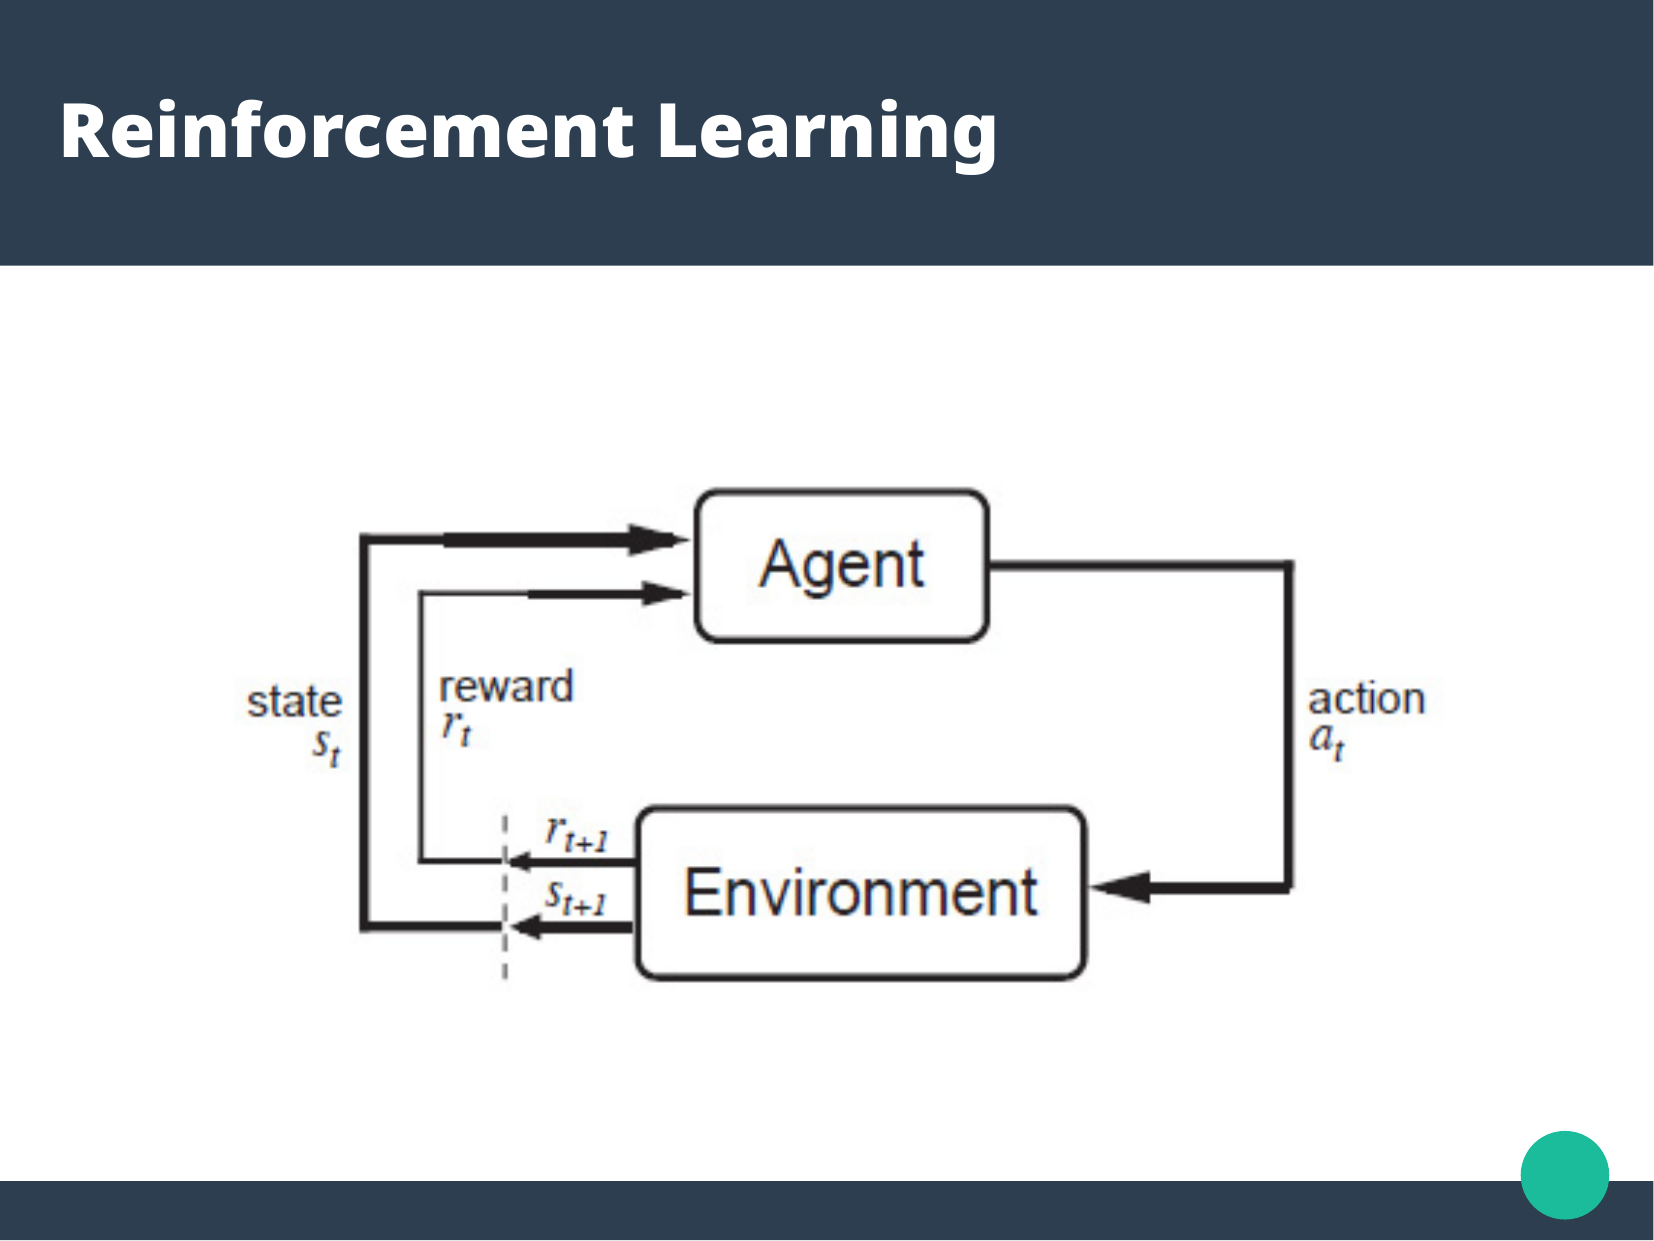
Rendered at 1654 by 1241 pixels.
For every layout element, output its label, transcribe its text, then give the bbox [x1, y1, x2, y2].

picture [212, 413, 1465, 1040]
title Reinforcement Learning [59, 49, 1595, 207]
